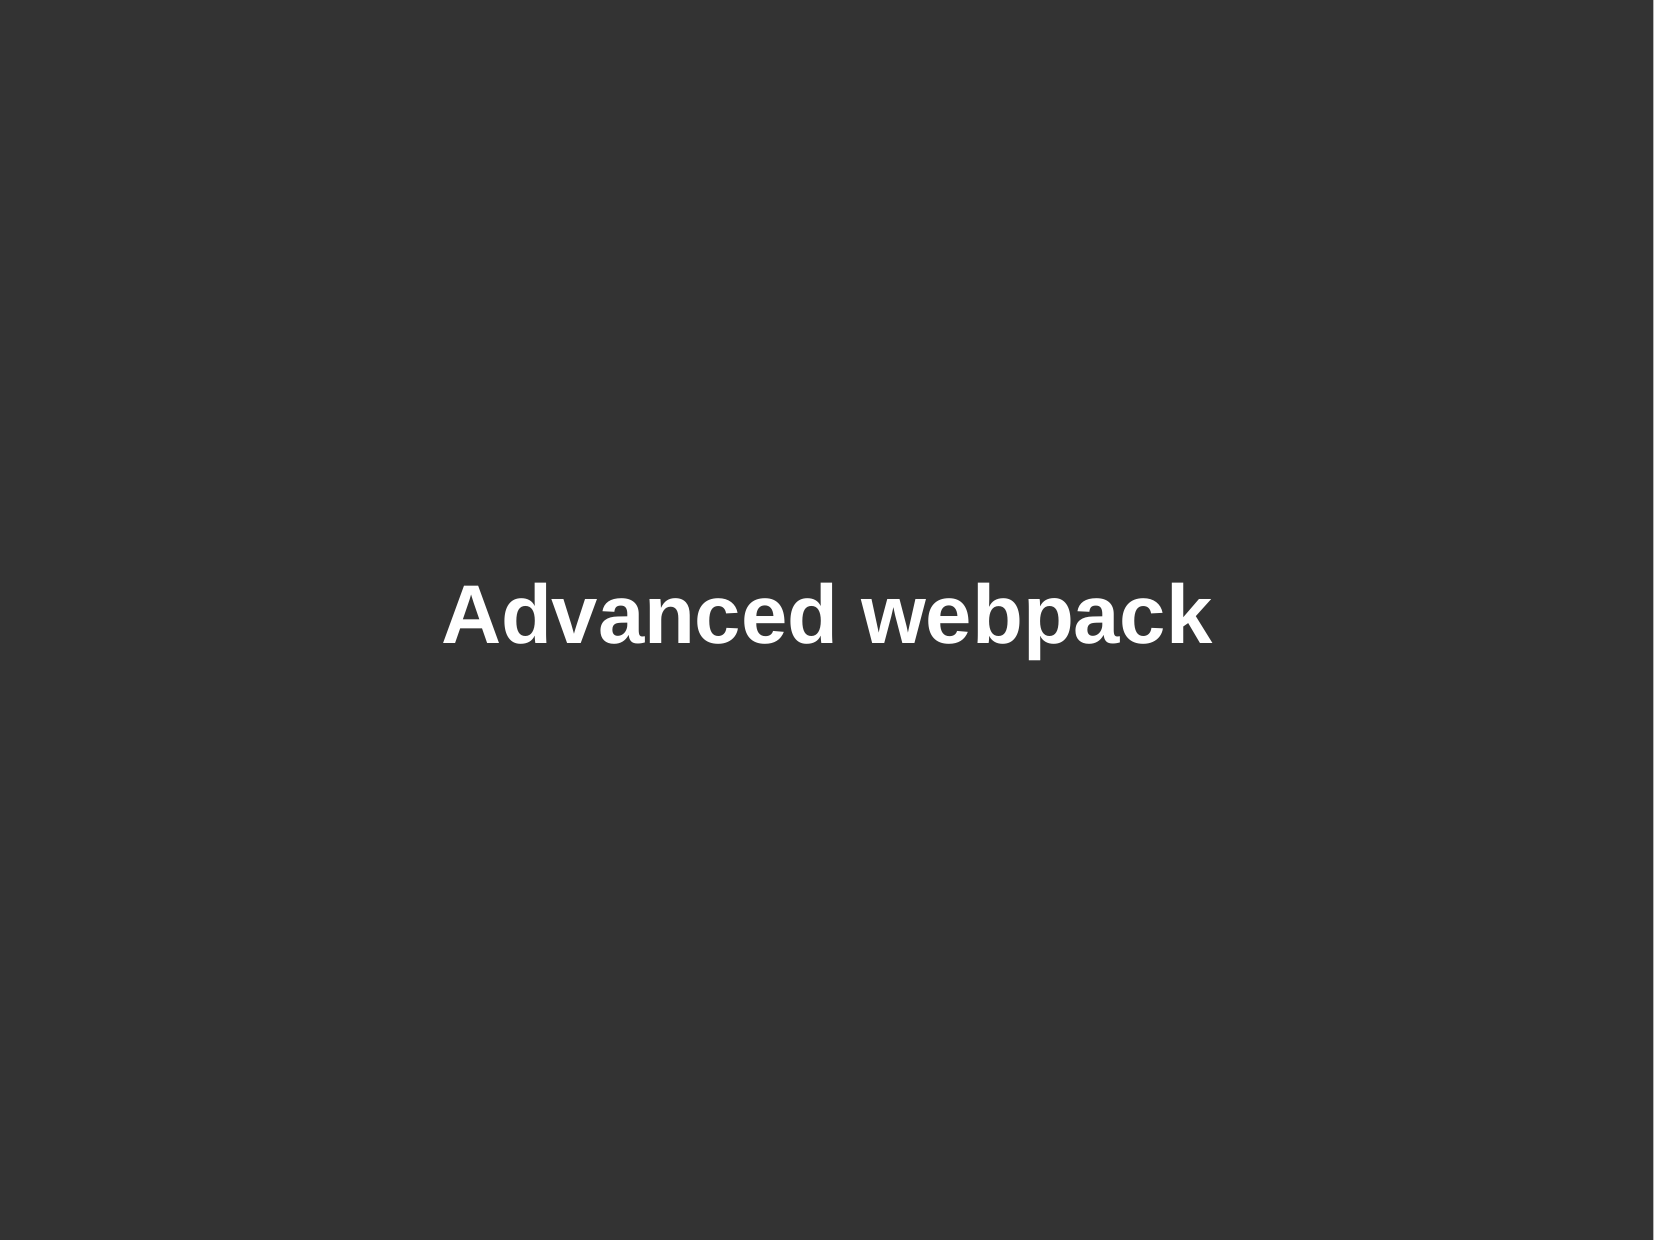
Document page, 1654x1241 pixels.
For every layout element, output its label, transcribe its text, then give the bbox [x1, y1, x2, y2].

text_box Advanced webpack [82, 134, 1571, 1095]
